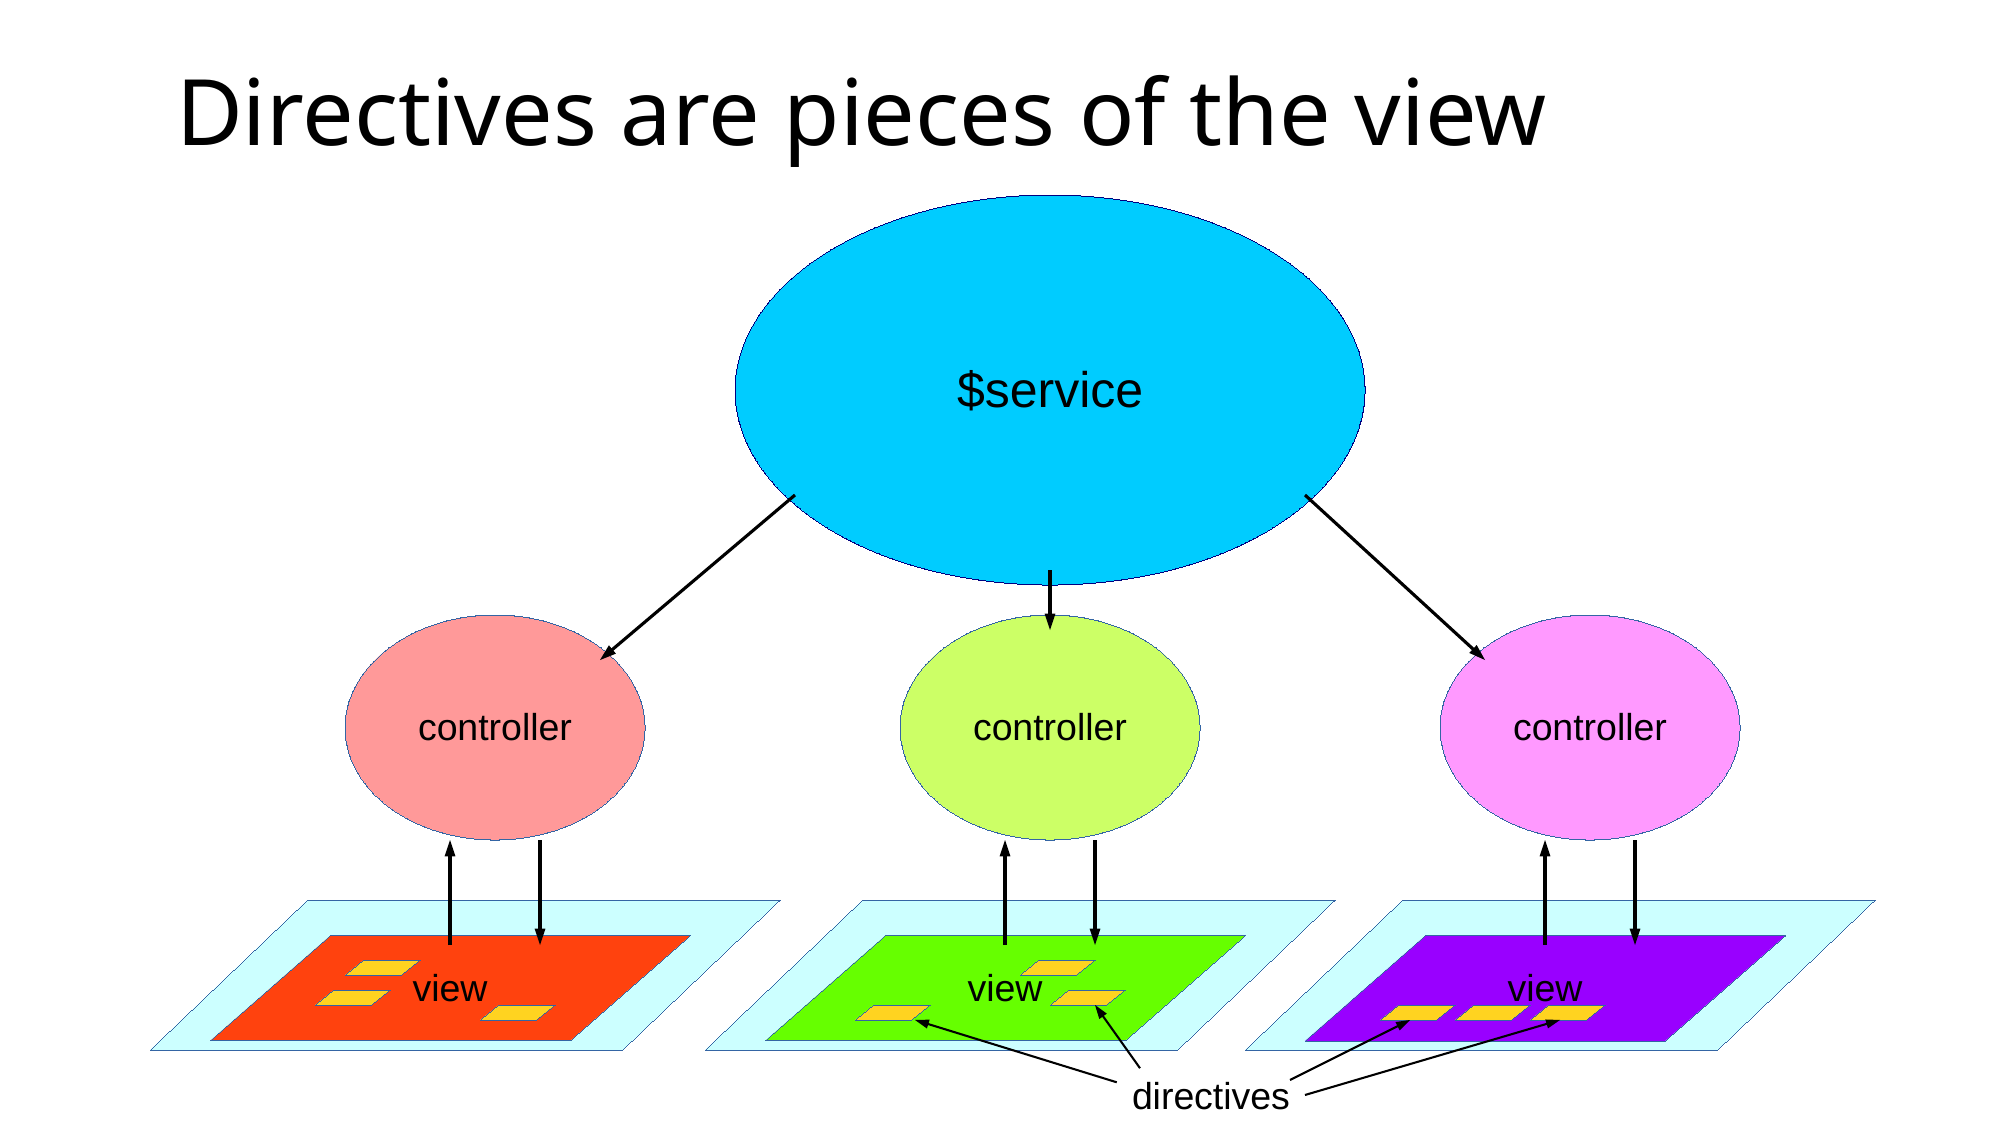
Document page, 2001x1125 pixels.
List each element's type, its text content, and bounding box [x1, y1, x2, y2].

text_box [1380, 1005, 1456, 1021]
text_box [1455, 1005, 1531, 1021]
text_box [1547, 900, 1633, 935]
text_box controller [900, 615, 1201, 841]
text_box view [765, 935, 1246, 1041]
text_box [1353, 1042, 1478, 1051]
text_box [480, 1005, 556, 1021]
title Directives are pieces of the view [161, 6, 1887, 225]
text_box directives [1117, 1068, 1306, 1125]
text_box [1007, 900, 1093, 935]
text_box [1462, 900, 1876, 1051]
text_box [150, 900, 781, 1051]
text_box [1050, 990, 1126, 1006]
text_box [1020, 960, 1096, 976]
text_box [1097, 900, 1336, 1051]
text_box view [1305, 935, 1786, 1042]
text_box [990, 1041, 1125, 1051]
text_box [855, 1005, 931, 1021]
text_box view [210, 935, 691, 1041]
text_box [315, 990, 391, 1006]
text_box [345, 960, 421, 976]
text_box [452, 900, 538, 935]
text_box [705, 900, 1008, 1051]
text_box controller [345, 615, 646, 841]
text_box controller [1440, 615, 1741, 841]
text_box [1245, 900, 1543, 1051]
text_box [1530, 1005, 1606, 1021]
text_box $service [735, 195, 1366, 586]
